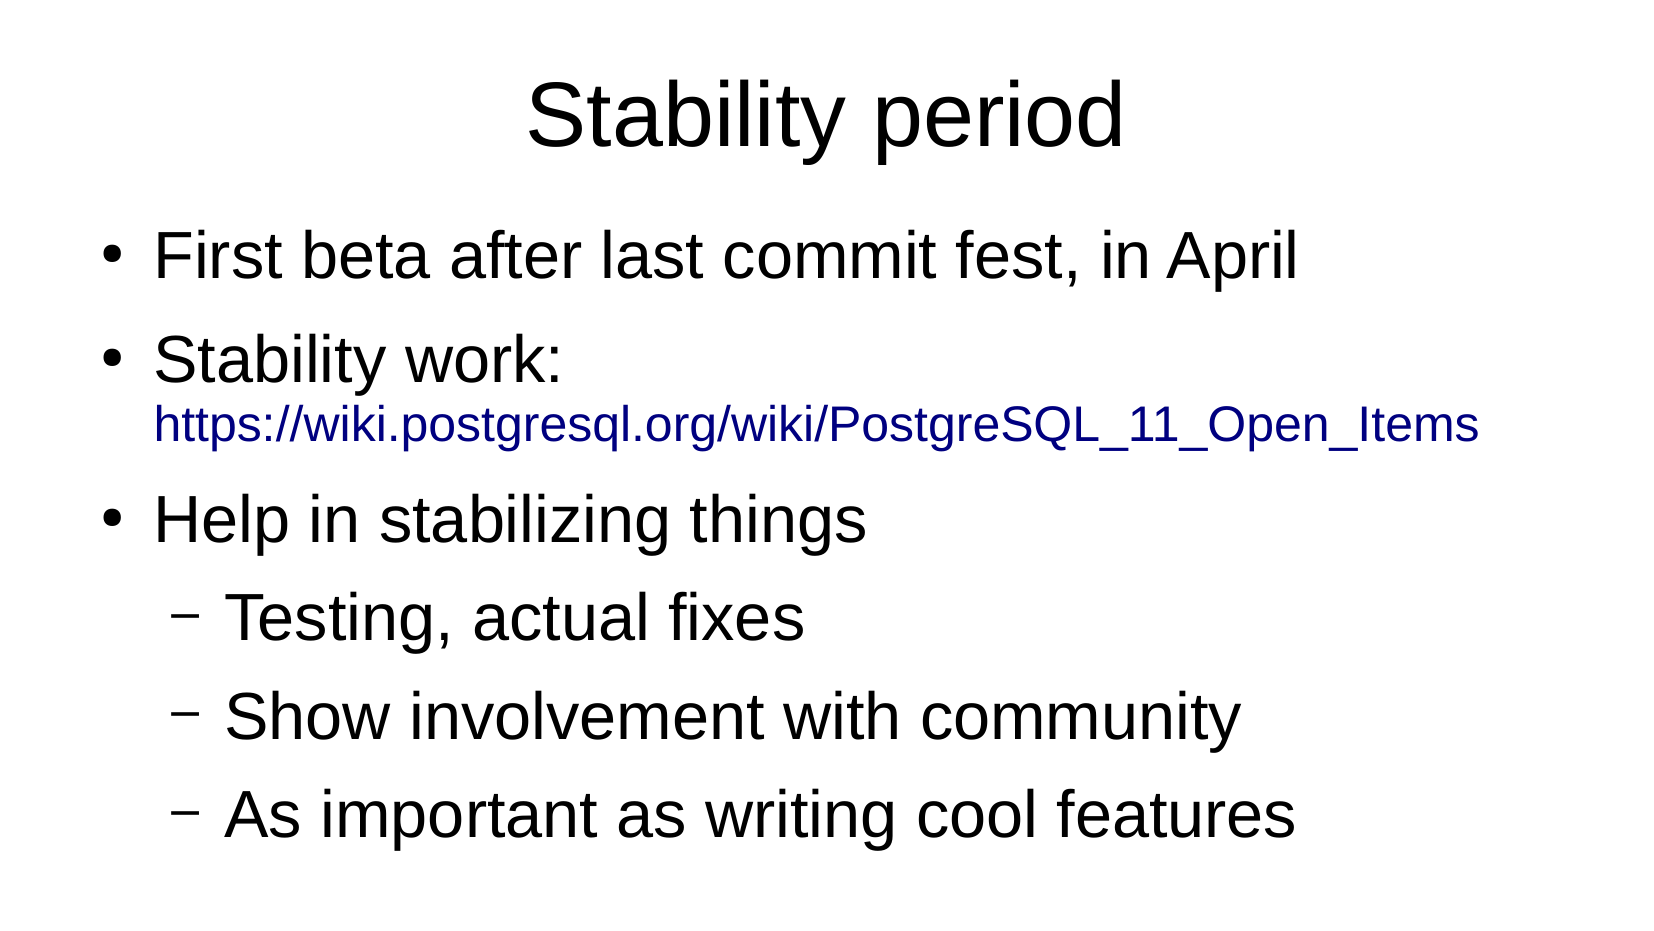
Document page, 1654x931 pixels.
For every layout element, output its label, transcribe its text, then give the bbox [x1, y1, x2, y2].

list First beta after last commit fest, in April Stability work: https://wiki.postgresql.org/wiki/PostgreSQL_11_Open_Items Help in stabilizing things Testing, actual fixes Show involvement with community As important as writing cool features [82, 217, 1571, 856]
title Stability period [82, 37, 1571, 193]
